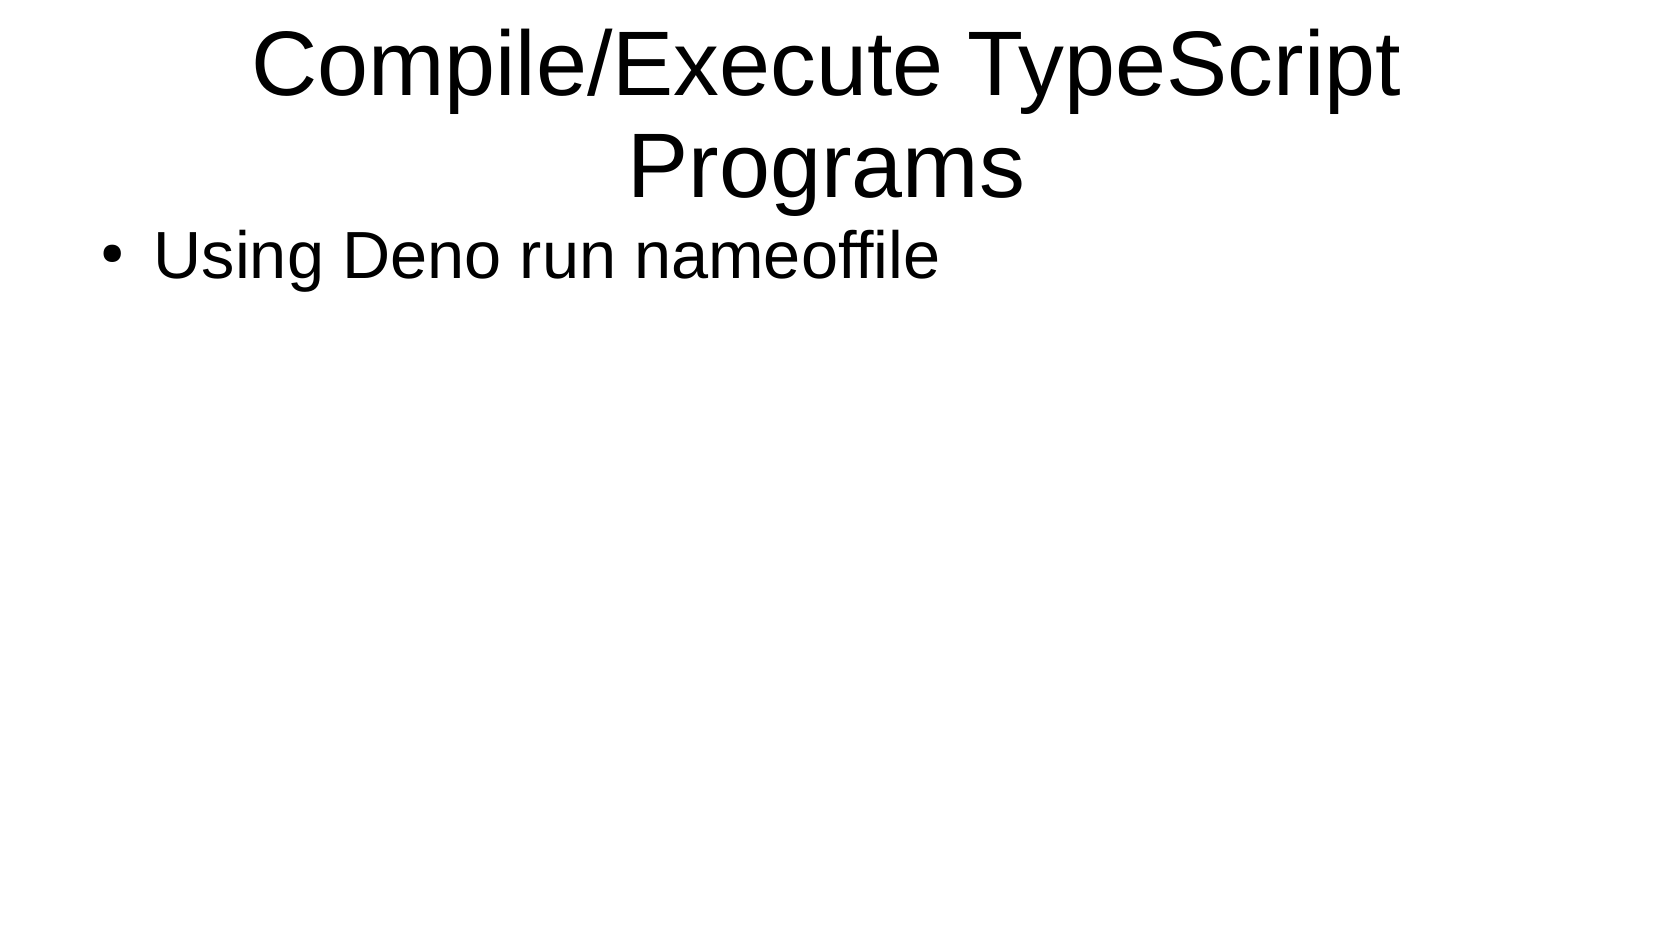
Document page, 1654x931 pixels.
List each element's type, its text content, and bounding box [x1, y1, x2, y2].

list Using Deno run nameoffile [82, 217, 1571, 758]
title Compile/Execute TypeScript Programs [82, 12, 1571, 217]
